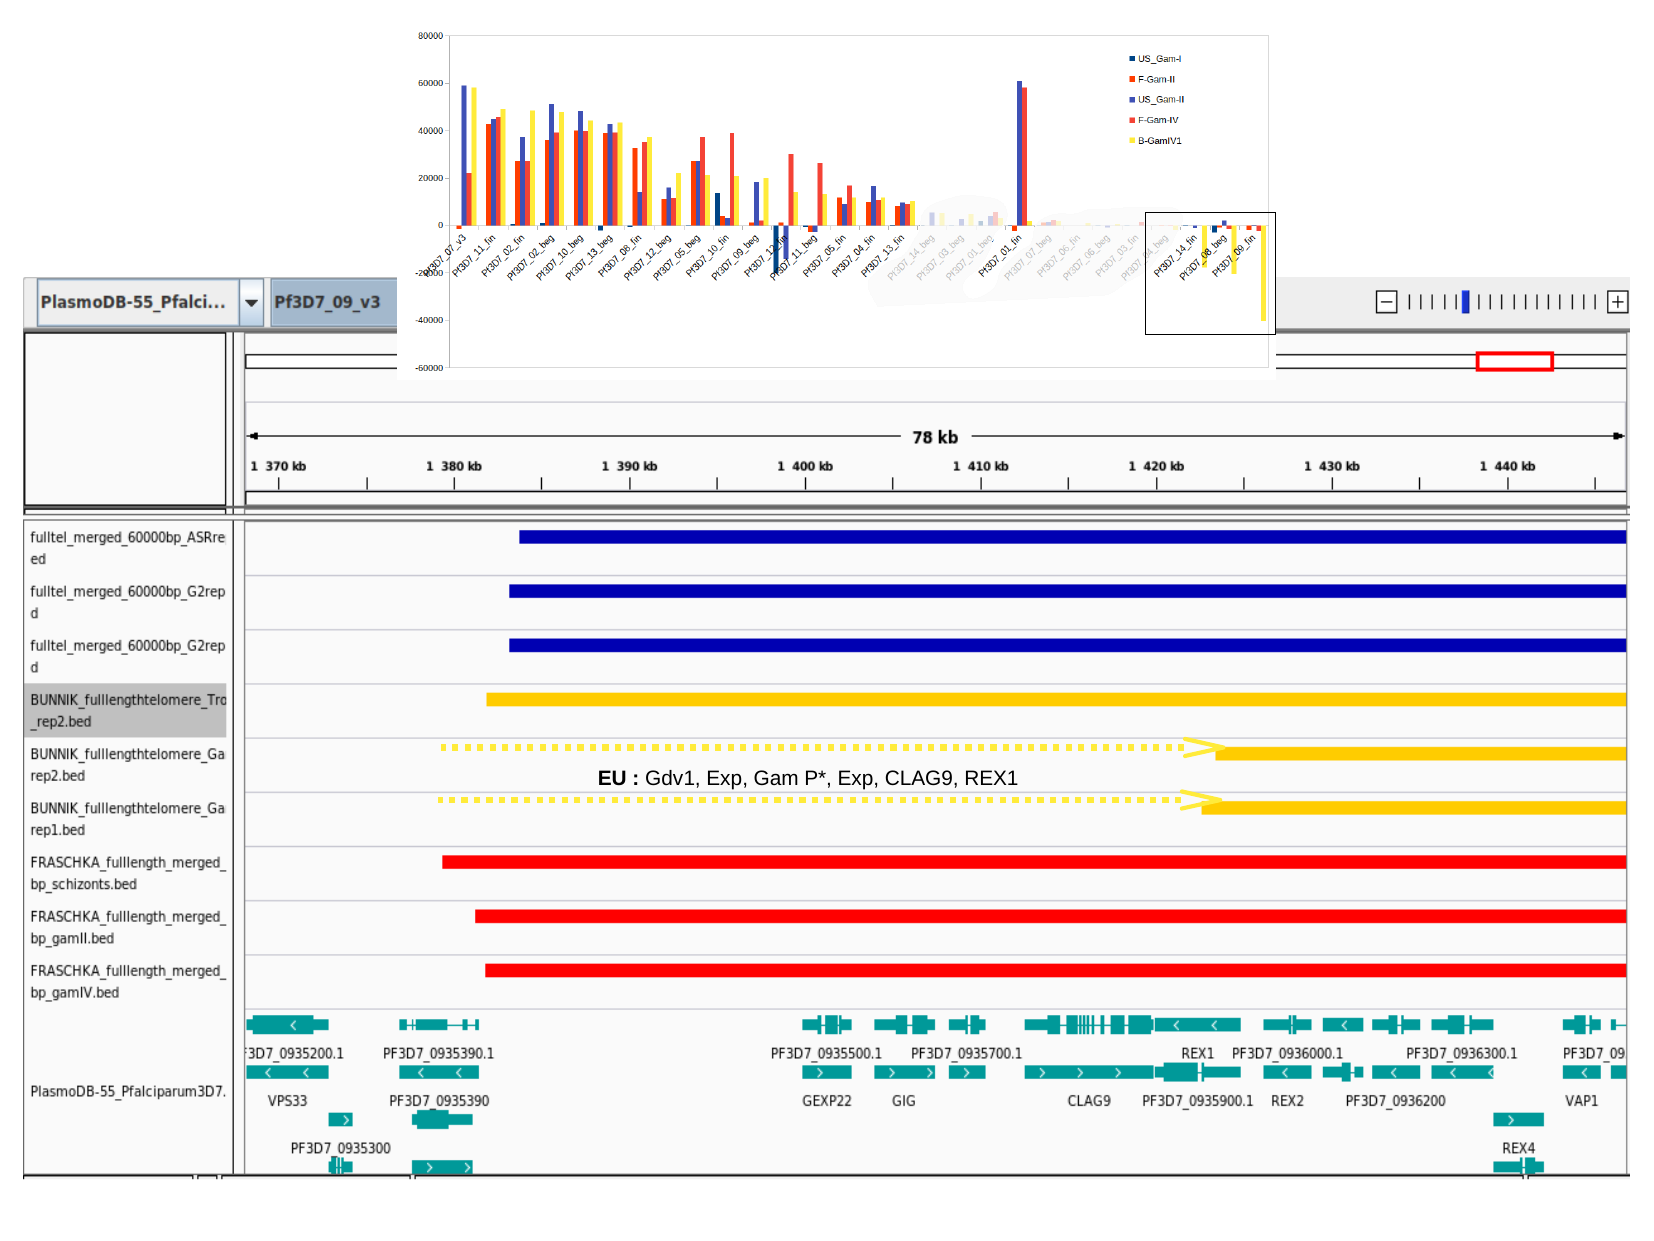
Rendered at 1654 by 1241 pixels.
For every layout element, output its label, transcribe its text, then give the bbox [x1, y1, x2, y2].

picture [23, 23, 1630, 1182]
text_box [1146, 213, 1183, 271]
text_box [868, 195, 1181, 307]
picture [1146, 213, 1275, 334]
text_box EU : Gdv1, Exp, Gam P*, Exp, CLAG9, REX1 [583, 758, 1143, 896]
